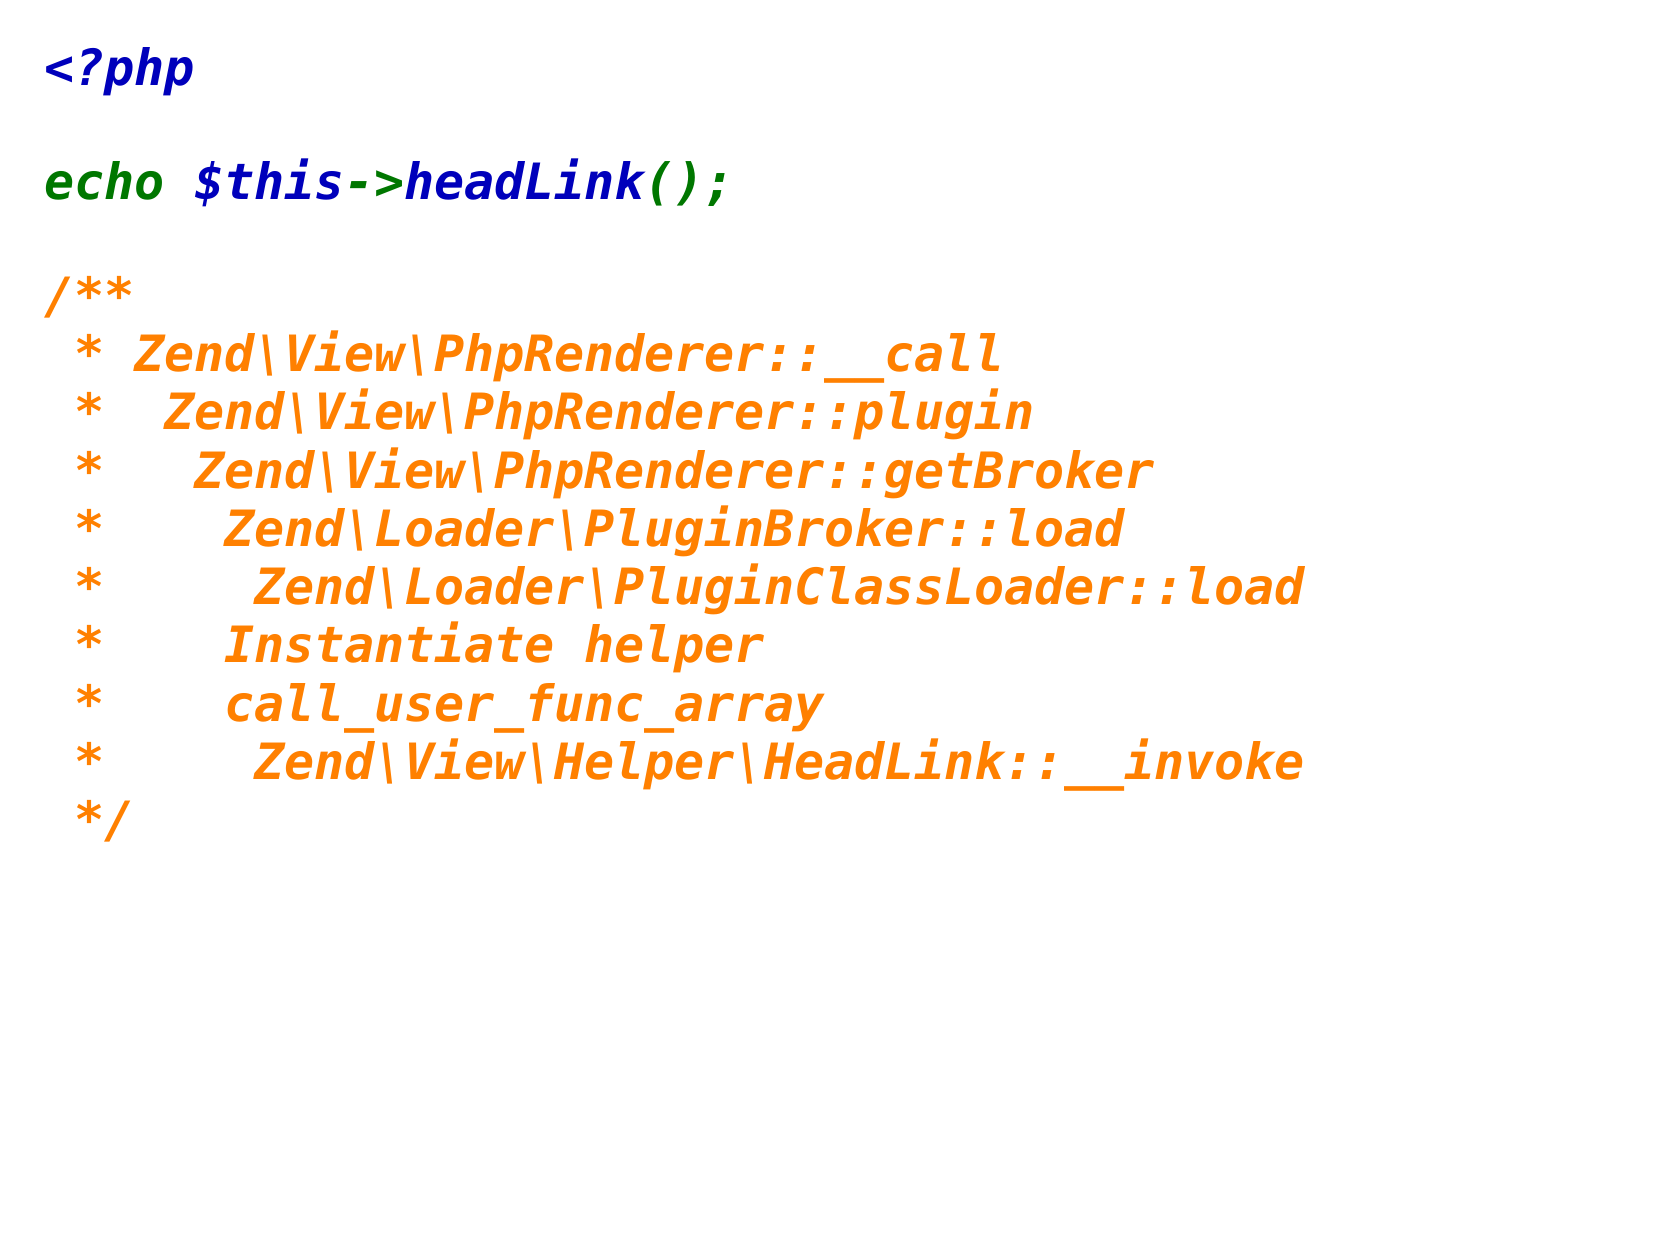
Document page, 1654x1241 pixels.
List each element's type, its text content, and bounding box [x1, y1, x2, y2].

text_box <?php echo $this->headLink(); /** * Zend\View\PhpRenderer::__call * Zend\View\PhpRenderer::plugin * Zend\View\PhpRenderer::getBroker * Zend\Loader\PluginBroker::load * Zend\Loader\PluginClassLoader::load * Instantiate helper * call_user_func_array * Zend\View\Helper\HeadLink::__invoke */ [29, 31, 1625, 1182]
